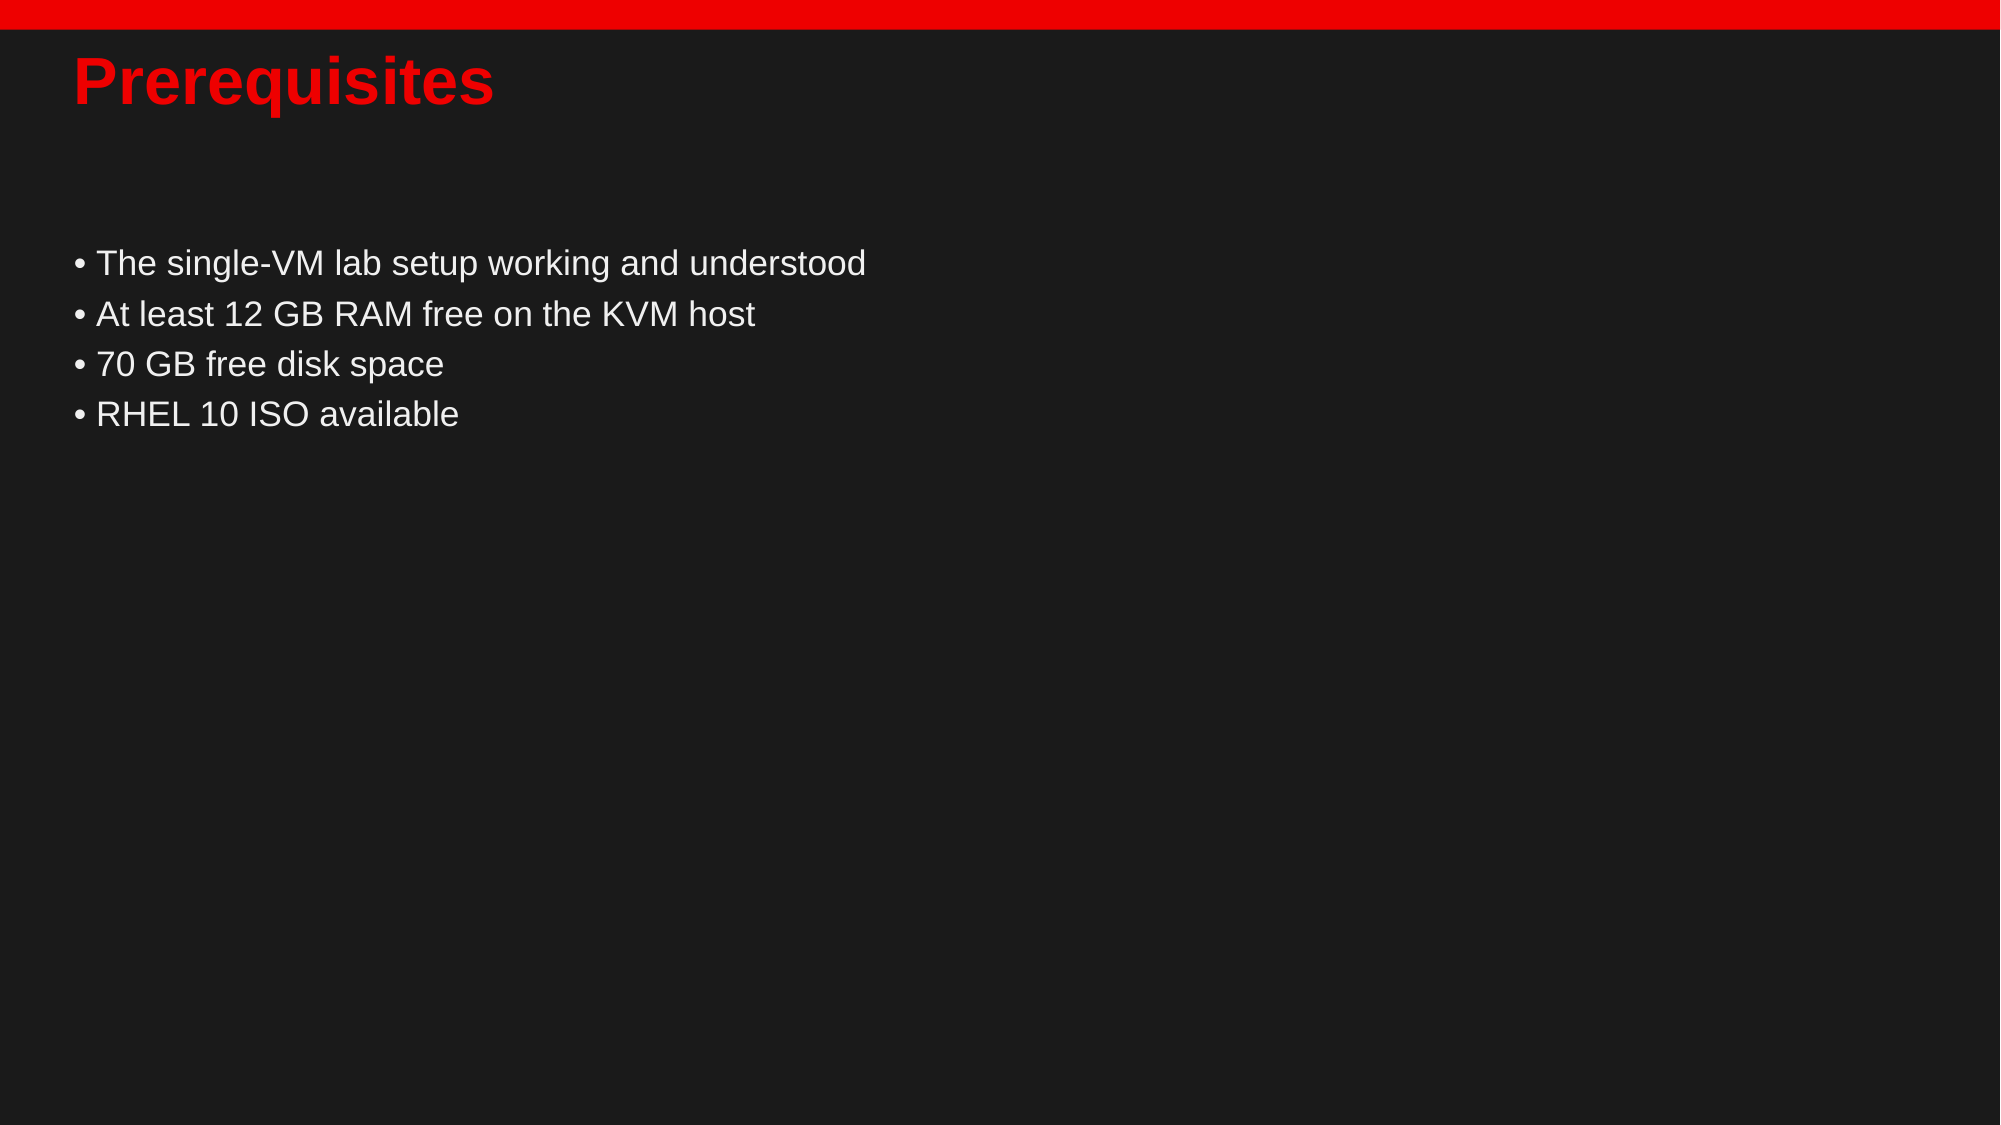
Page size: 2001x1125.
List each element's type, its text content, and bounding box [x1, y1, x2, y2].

text_box [0, 0, 2001, 30]
text_box Prerequisites [59, 36, 1942, 208]
text_box • The single-VM lab setup working and understood • At least 12 GB RAM free on the KVM host • 70 GB free disk space • RHEL 10 ISO available [59, 236, 1942, 1037]
